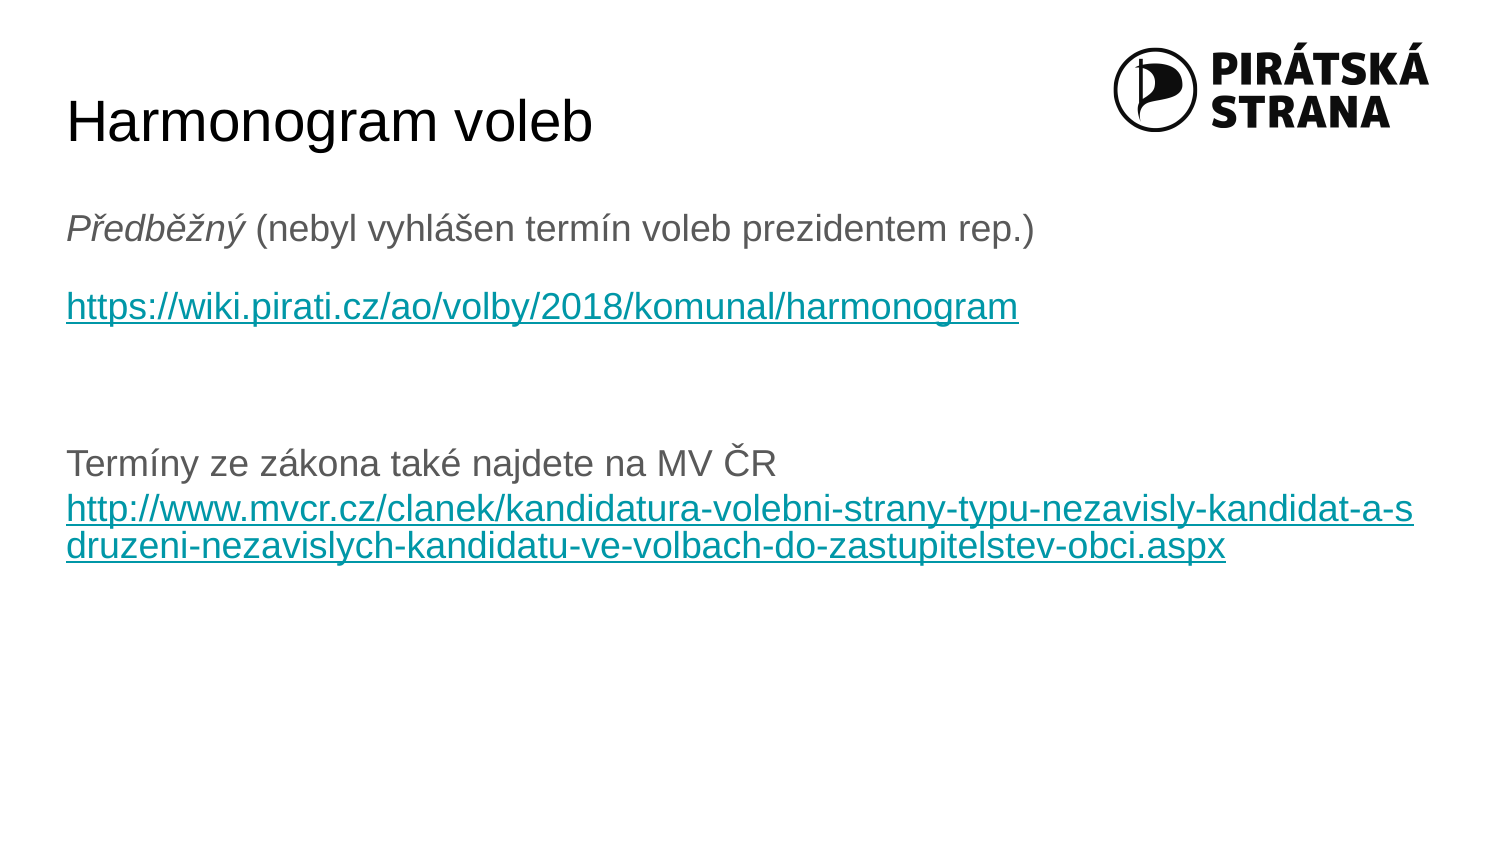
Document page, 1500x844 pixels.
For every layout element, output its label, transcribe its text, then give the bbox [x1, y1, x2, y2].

list Předběžný (nebyl vyhlášen termín voleb prezidentem rep.) https://wiki.pirati.cz/ao/volby/2018/komunal/harmonogram Termíny ze zákona také najdete na MV ČR http://www.mvcr.cz/clanek/kandidatura-volebni-strany-typu-nezavisly-kandidat-a-sdruzeni-nezavislych-kandidatu-ve-volbach-do-zastupitelstev-obci.aspx [51, 189, 1449, 750]
title Harmonogram voleb [51, 68, 1449, 162]
picture [1104, 40, 1438, 68]
